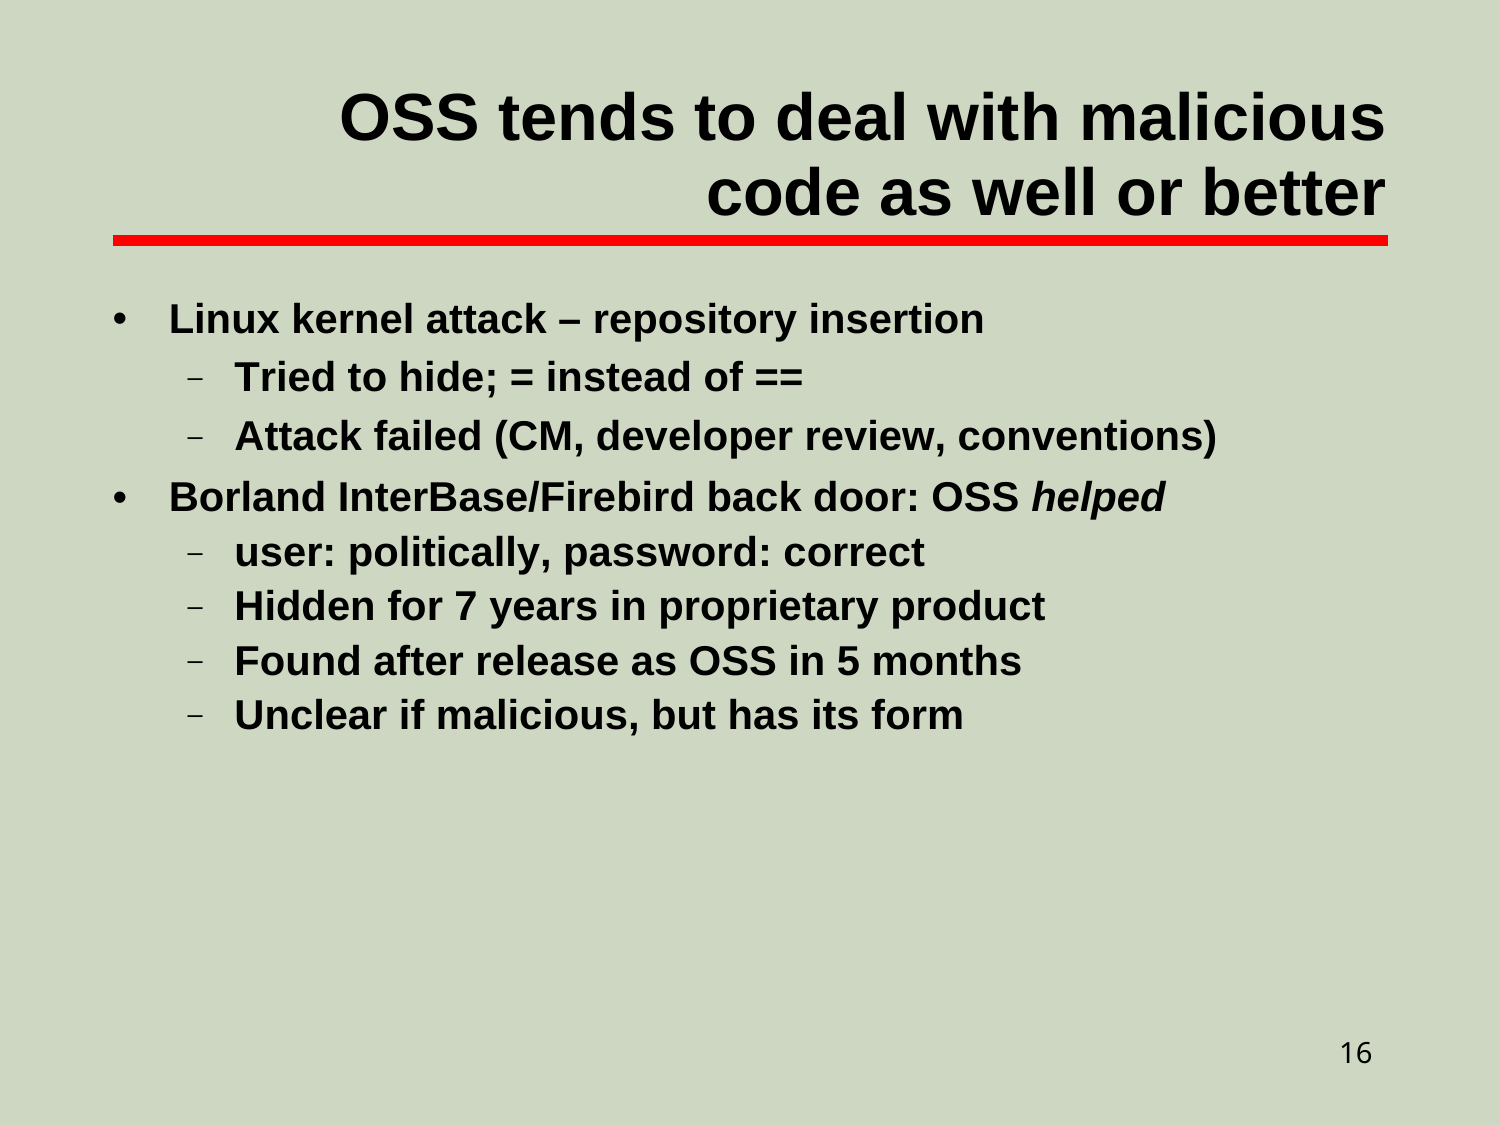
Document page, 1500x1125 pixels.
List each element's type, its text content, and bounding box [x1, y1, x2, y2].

list Linux kernel attack – repository insertion Tried to hide; = instead of == Attack failed (CM, developer review, conventions) Borland InterBase/Firebird back door: OSS helped user: politically, password: correct Hidden for 7 years in proprietary product Found after release as OSS in 5 months Unclear if malicious, but has its form [112, 299, 1388, 1111]
title OSS tends to deal with malicious code as well or better [337, 79, 1388, 230]
